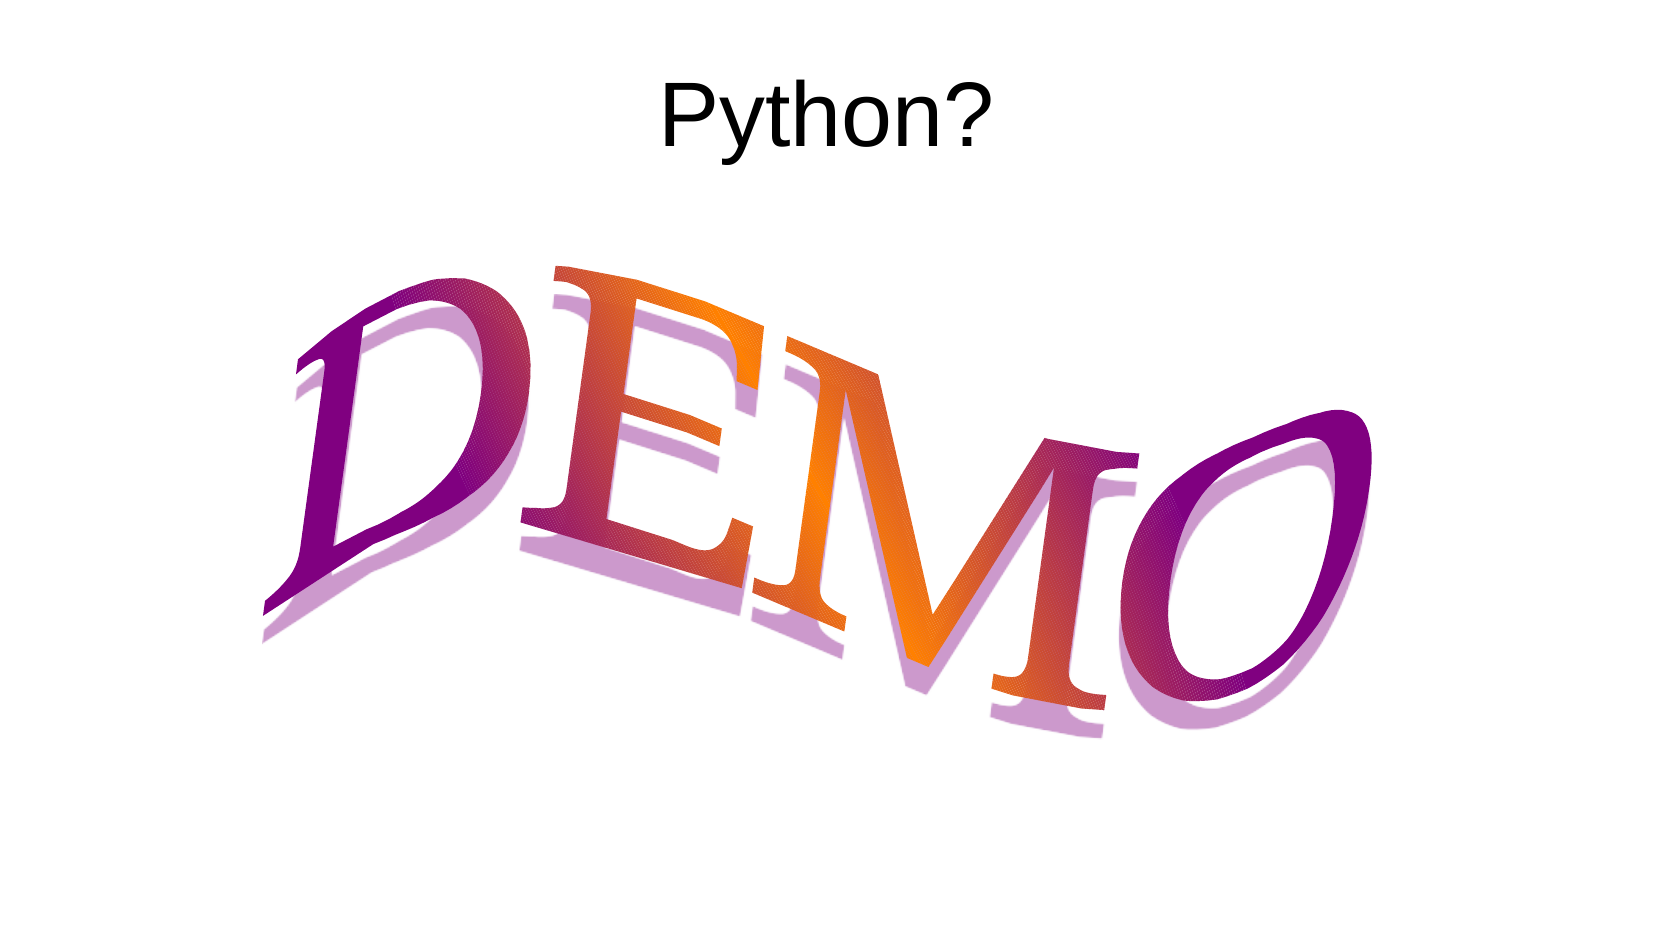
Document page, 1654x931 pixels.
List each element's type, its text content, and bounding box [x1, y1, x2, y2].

text_box DEMO [1120, 409, 1372, 702]
text_box DEMO [752, 336, 1140, 711]
text_box DEMO [520, 265, 765, 589]
text_box DEMO [262, 278, 531, 616]
title Python? [82, 37, 1571, 193]
